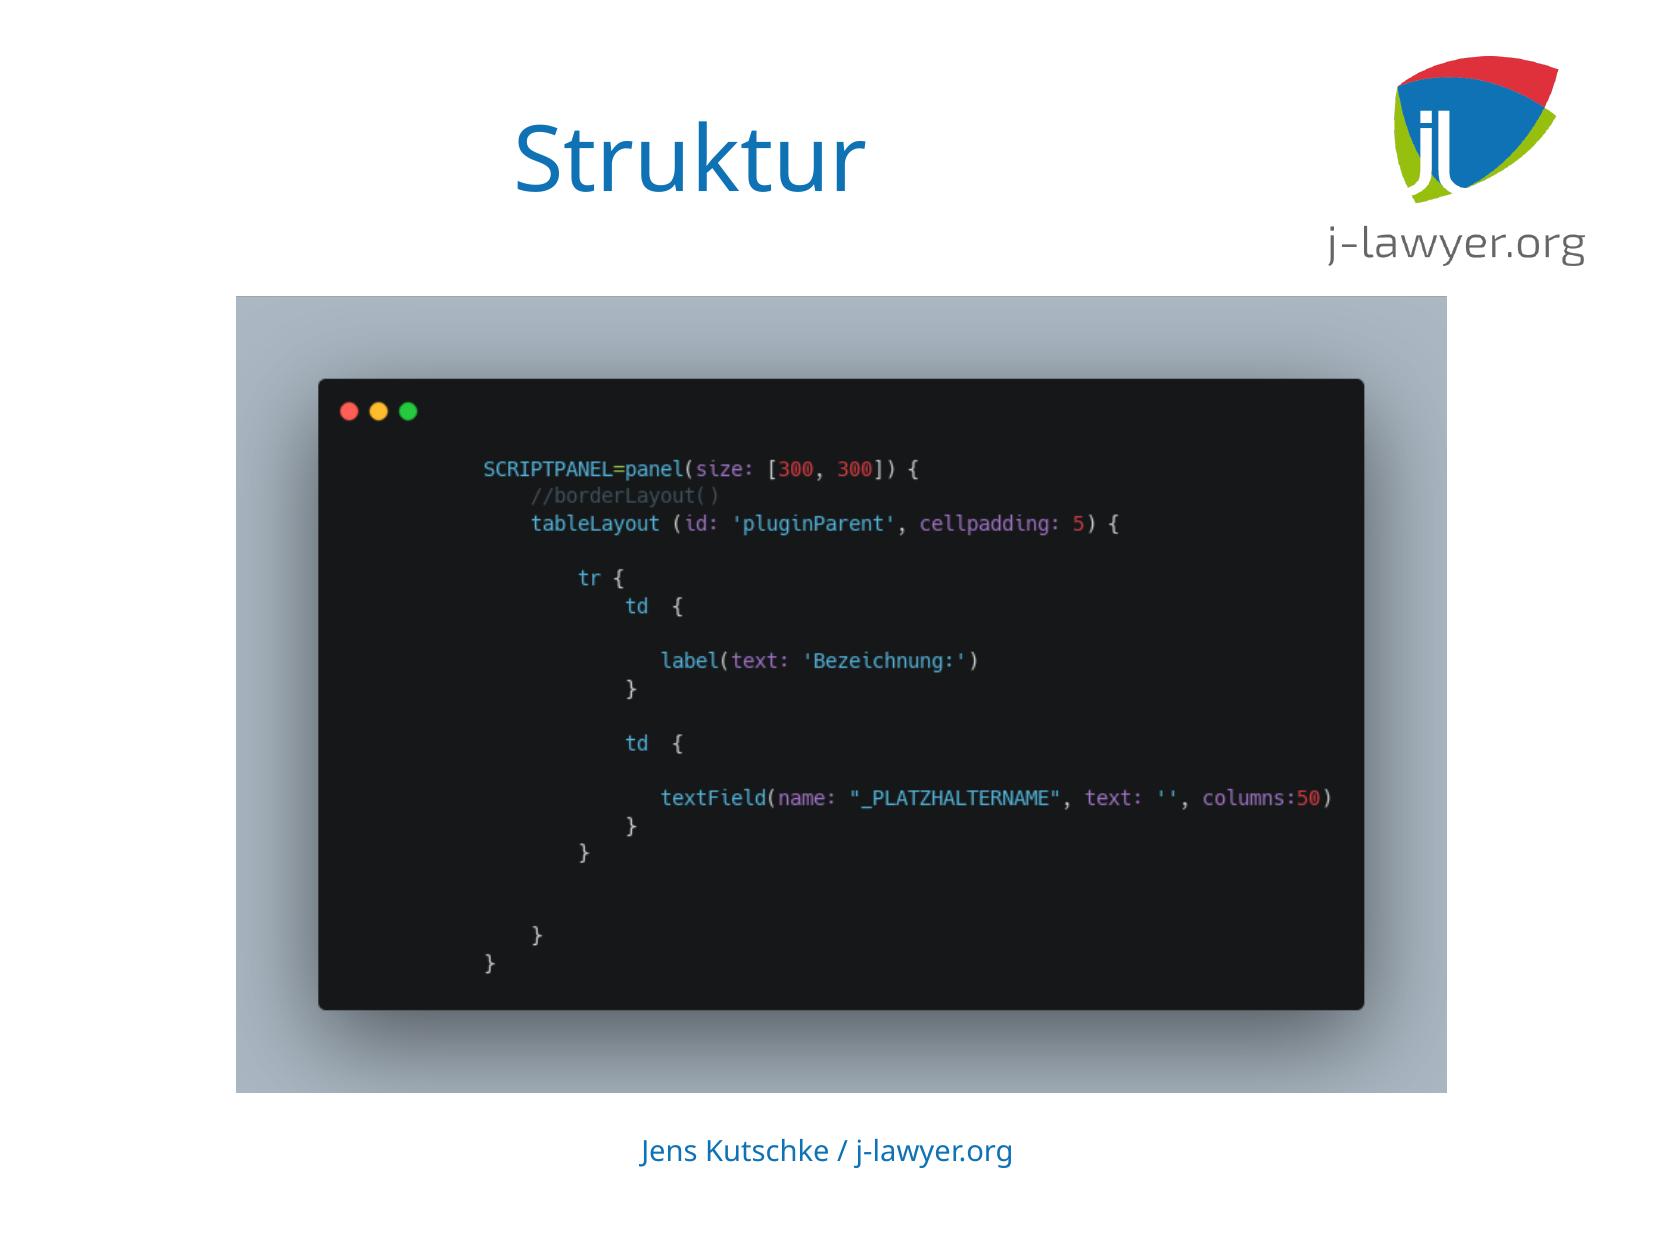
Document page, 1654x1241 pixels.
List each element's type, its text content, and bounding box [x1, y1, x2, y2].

picture [1328, 56, 1585, 266]
title Struktur [82, 52, 1300, 260]
picture [236, 295, 1447, 1093]
